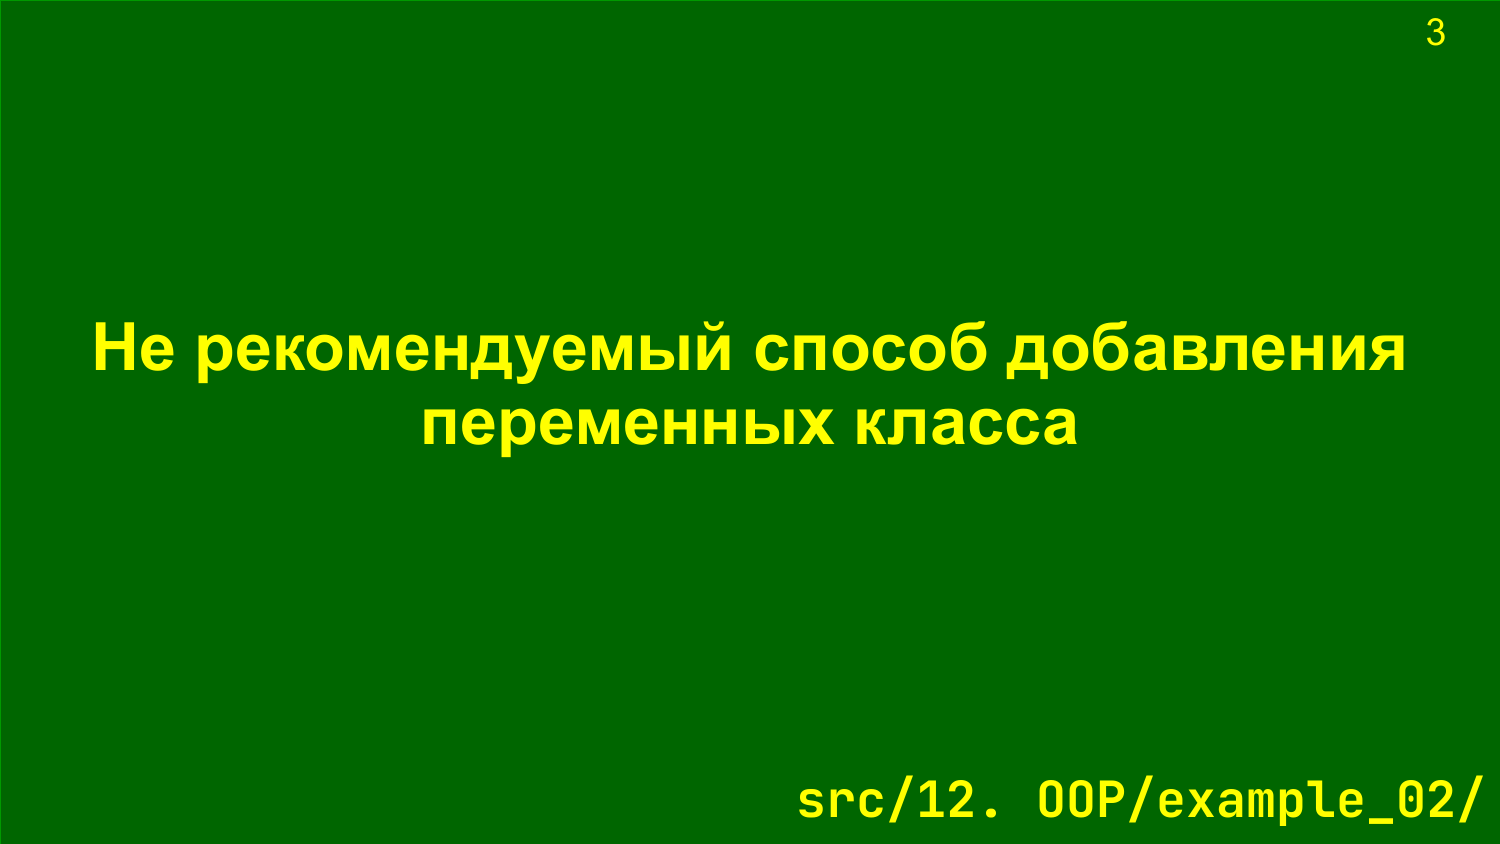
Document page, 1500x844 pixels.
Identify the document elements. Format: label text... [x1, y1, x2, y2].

title Не рекомендуемый способ добавления переменных класса [75, 290, 1426, 479]
title src/12. OOP/example_02/ [12, 757, 1487, 844]
